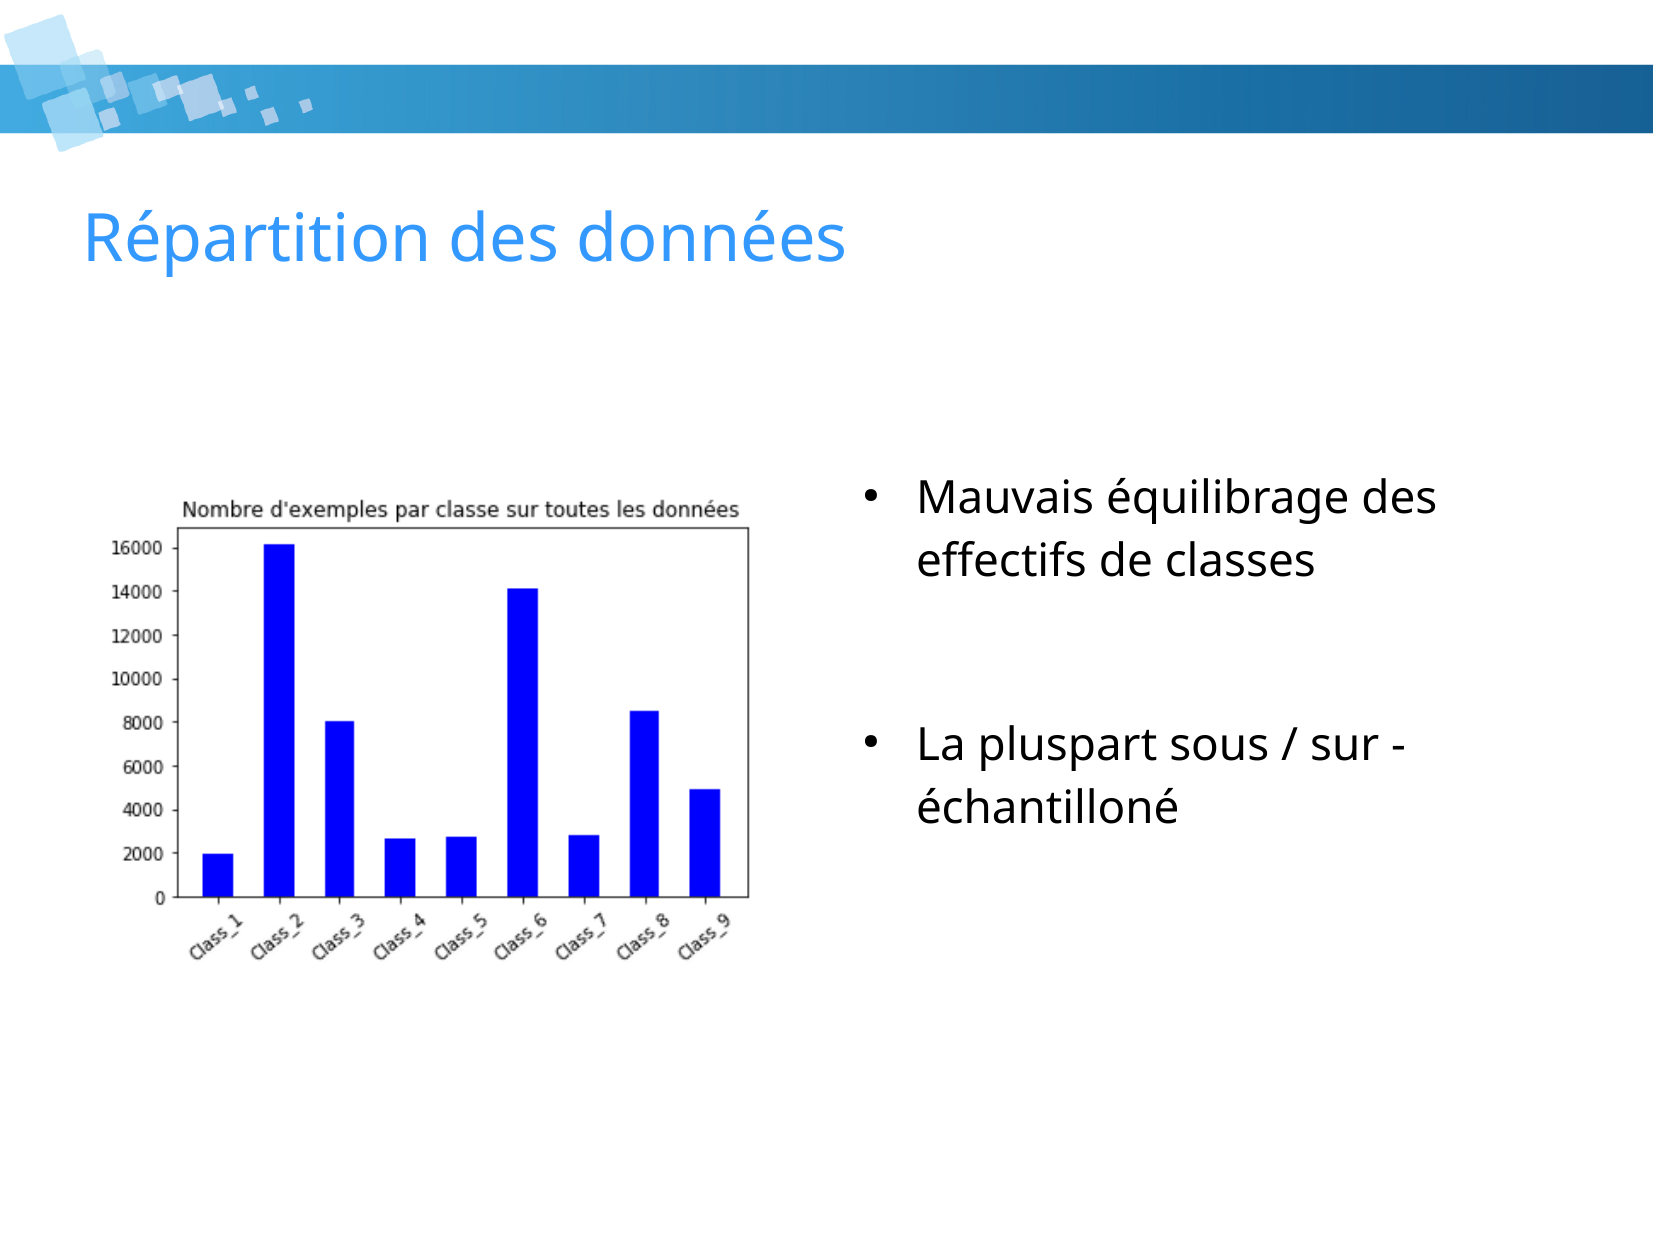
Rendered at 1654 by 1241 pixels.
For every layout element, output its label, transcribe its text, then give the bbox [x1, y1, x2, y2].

picture [0, 0, 1653, 1238]
list Mauvais équilibrage des effectifs de classes La pluspart sous / sur - échantilloné [845, 372, 1572, 1093]
title Répartition des données [82, 132, 1571, 340]
